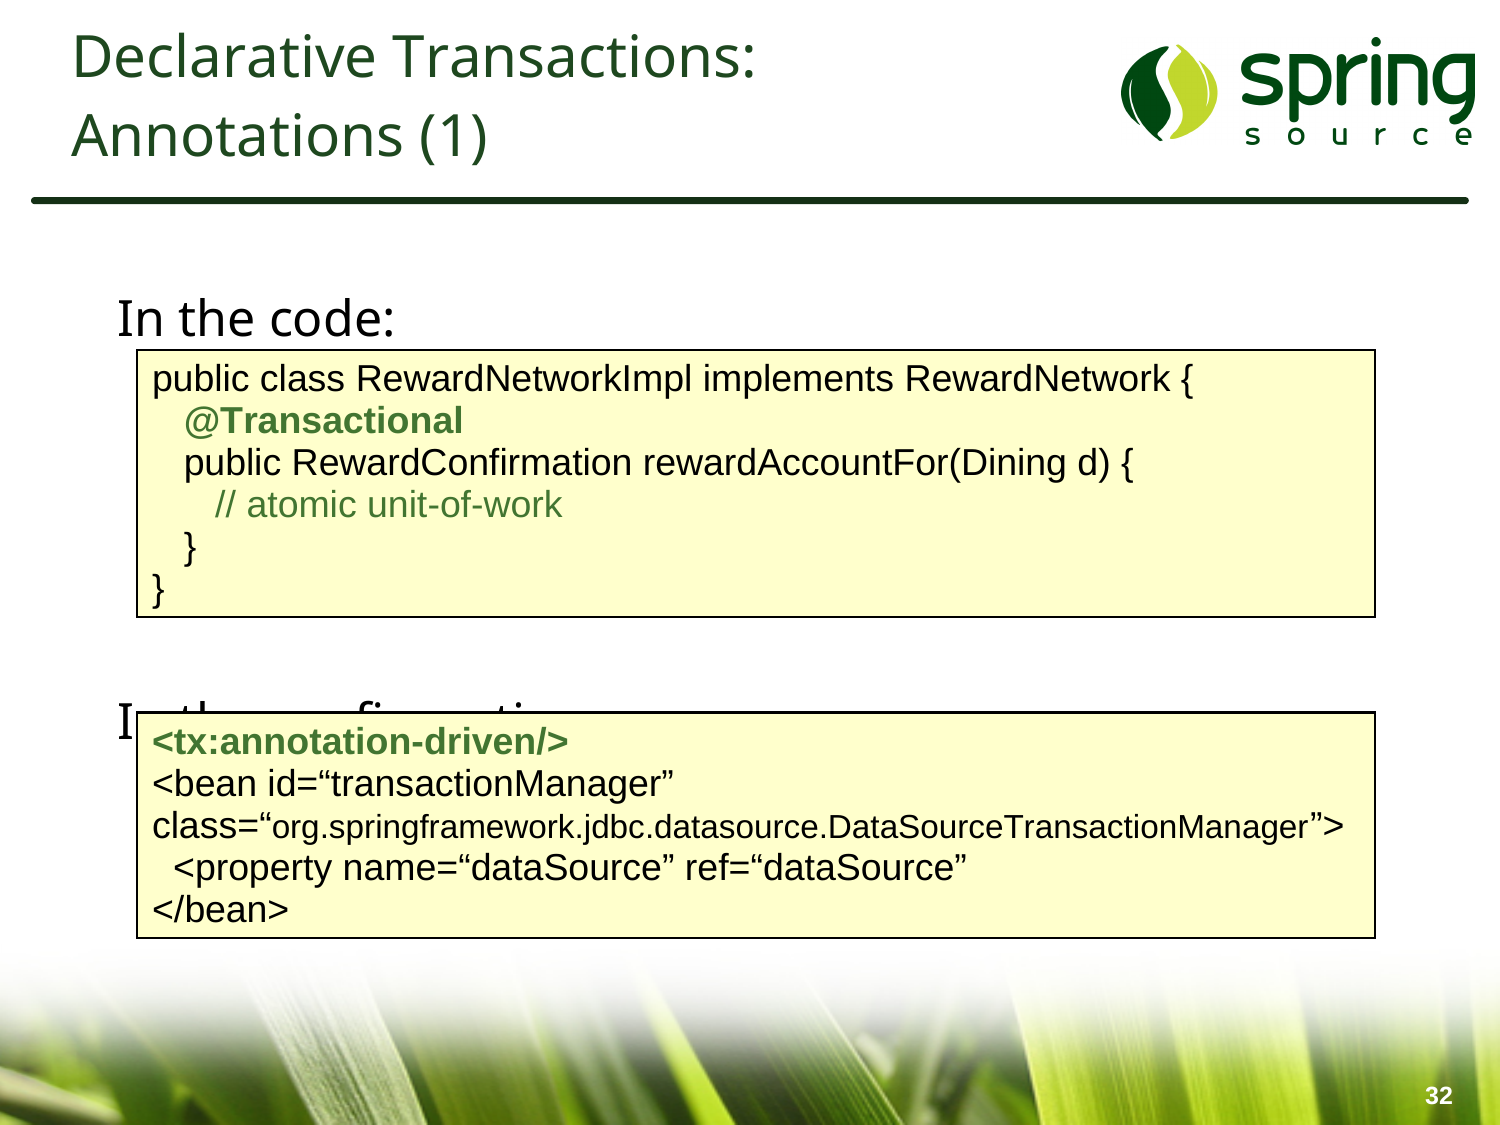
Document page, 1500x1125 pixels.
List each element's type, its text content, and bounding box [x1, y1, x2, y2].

text_box public class RewardNetworkImpl implements RewardNetwork { @Transactional public RewardConfirmation rewardAccountFor(Dining d) { // atomic unit-of-work } } [137, 349, 1375, 618]
picture [1121, 37, 1475, 145]
picture [0, 944, 1500, 1125]
text_box <tx:annotation-driven/> <bean id=“transactionManager” class=“org.springframework.jdbc.datasource.DataSourceTransactionManager”> <property name=“dataSource” ref=“dataSource” </bean> [137, 712, 1375, 938]
list In the code: In the configuration: [103, 275, 1394, 938]
title Declarative Transactions: Annotations (1) [56, 13, 1089, 176]
